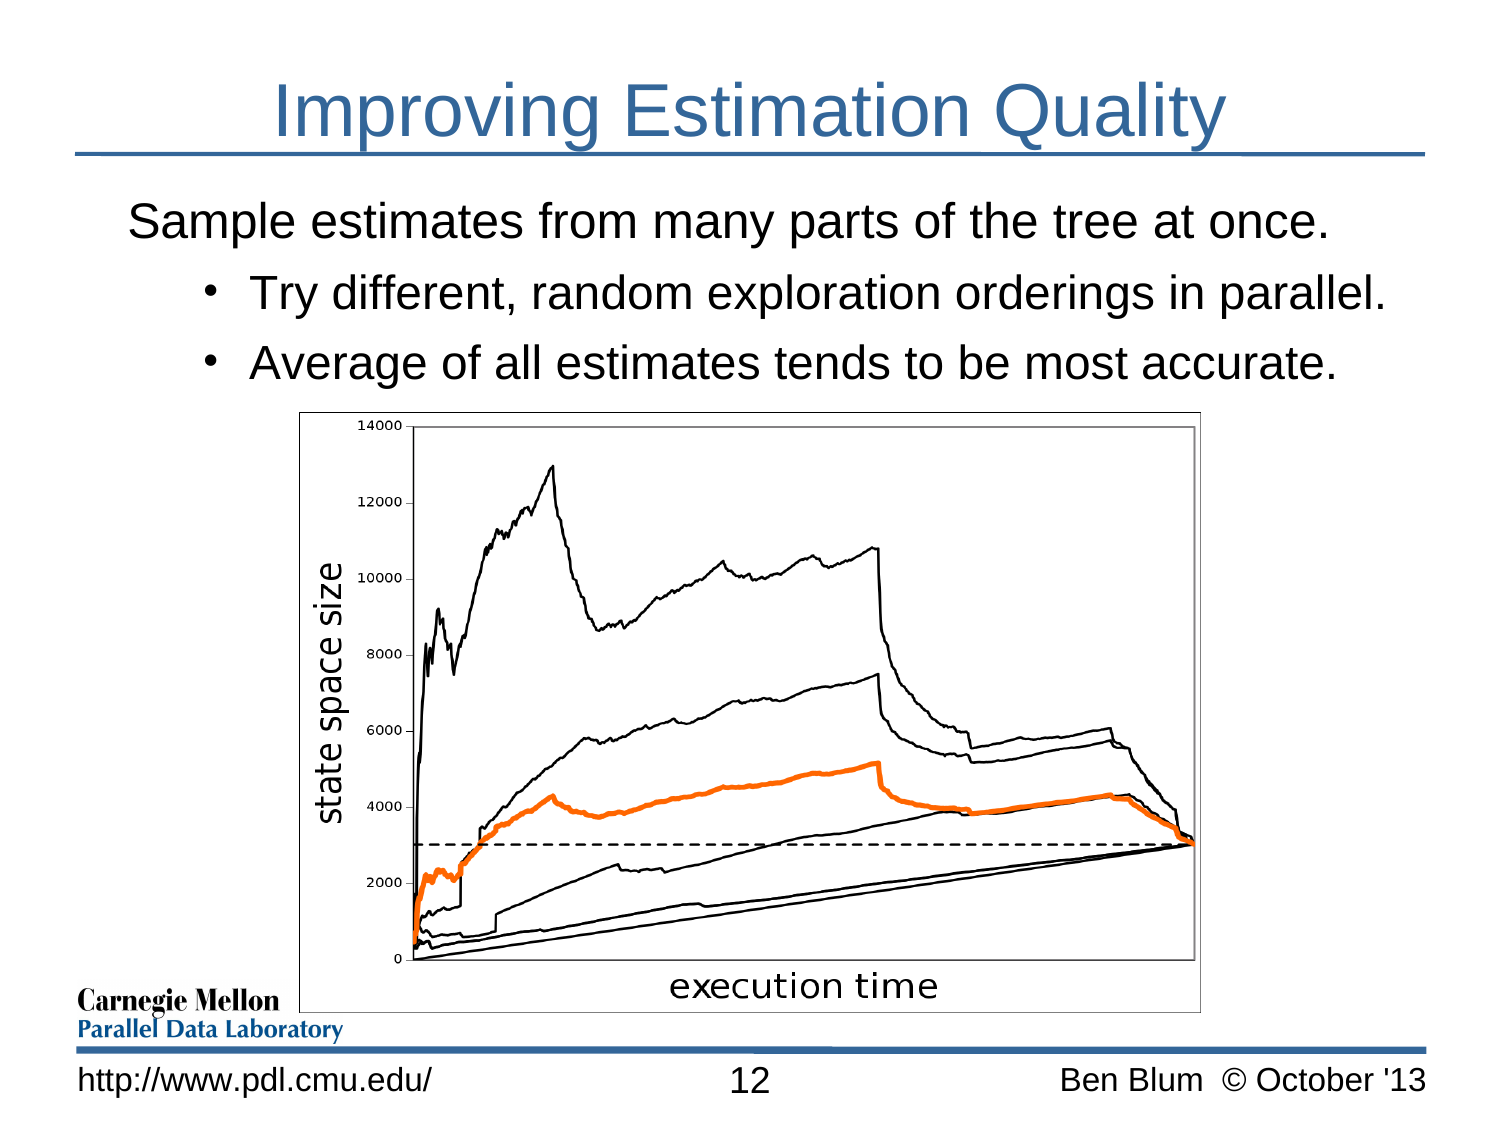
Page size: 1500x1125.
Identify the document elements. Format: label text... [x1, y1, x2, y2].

title Improving Estimation Quality [112, 49, 1388, 163]
list Sample estimates from many parts of the tree at once. Try different, random exploration orderings in parallel. Average of all estimates tends to be most accurate. [112, 181, 1426, 938]
picture [77, 412, 1201, 1044]
